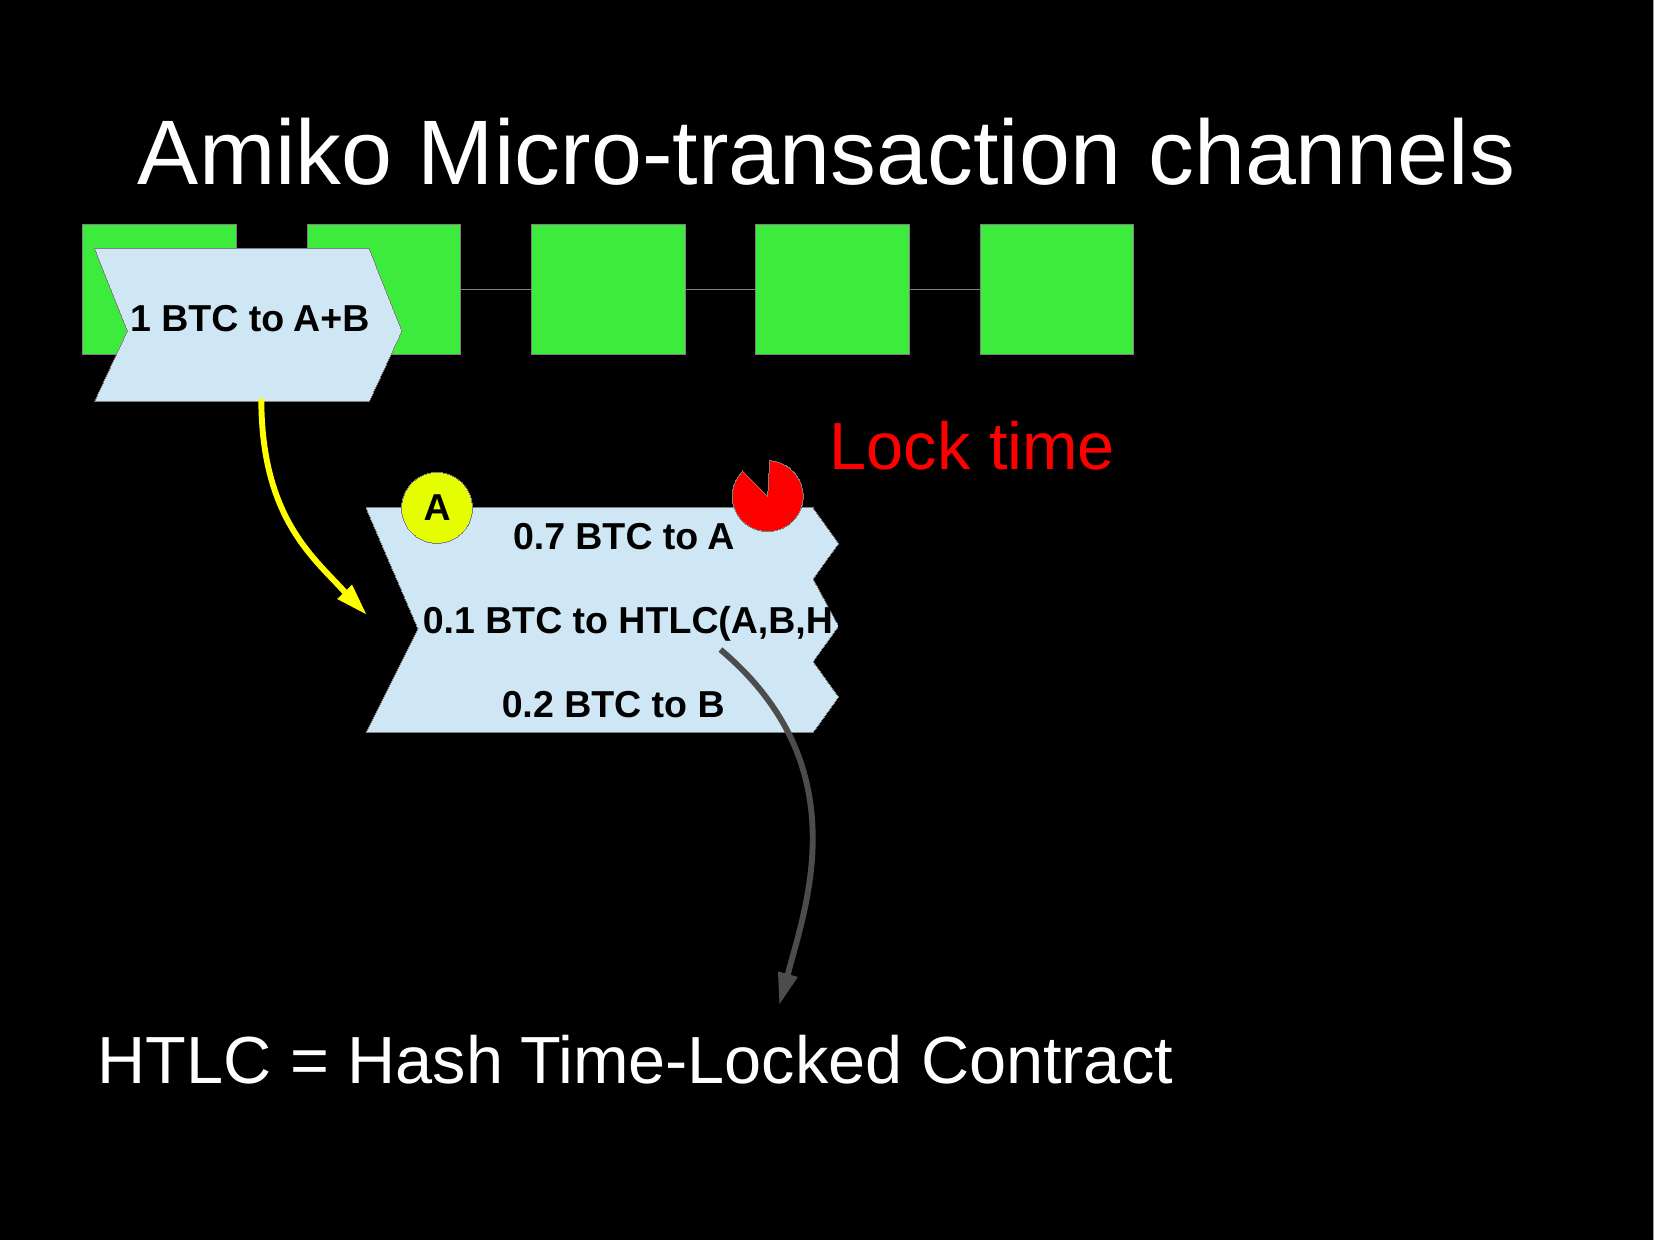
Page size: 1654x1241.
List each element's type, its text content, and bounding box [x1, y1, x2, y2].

title Amiko Micro-transaction channels [82, 49, 1571, 257]
text_box HTLC = Hash Time-Locked Contract [82, 1015, 1536, 1106]
text_box 1 BTC to A+B [94, 248, 402, 402]
text_box [307, 224, 461, 355]
text_box [531, 224, 686, 355]
text_box [732, 460, 804, 532]
text_box 0.7 BTC to A 0.1 BTC to HTLC(A,B,H) 0.2 BTC to B [366, 507, 839, 733]
text_box [980, 224, 1134, 355]
text_box Lock time [814, 401, 1465, 492]
text_box [755, 224, 910, 355]
text_box [82, 224, 237, 355]
text_box A [401, 472, 473, 544]
